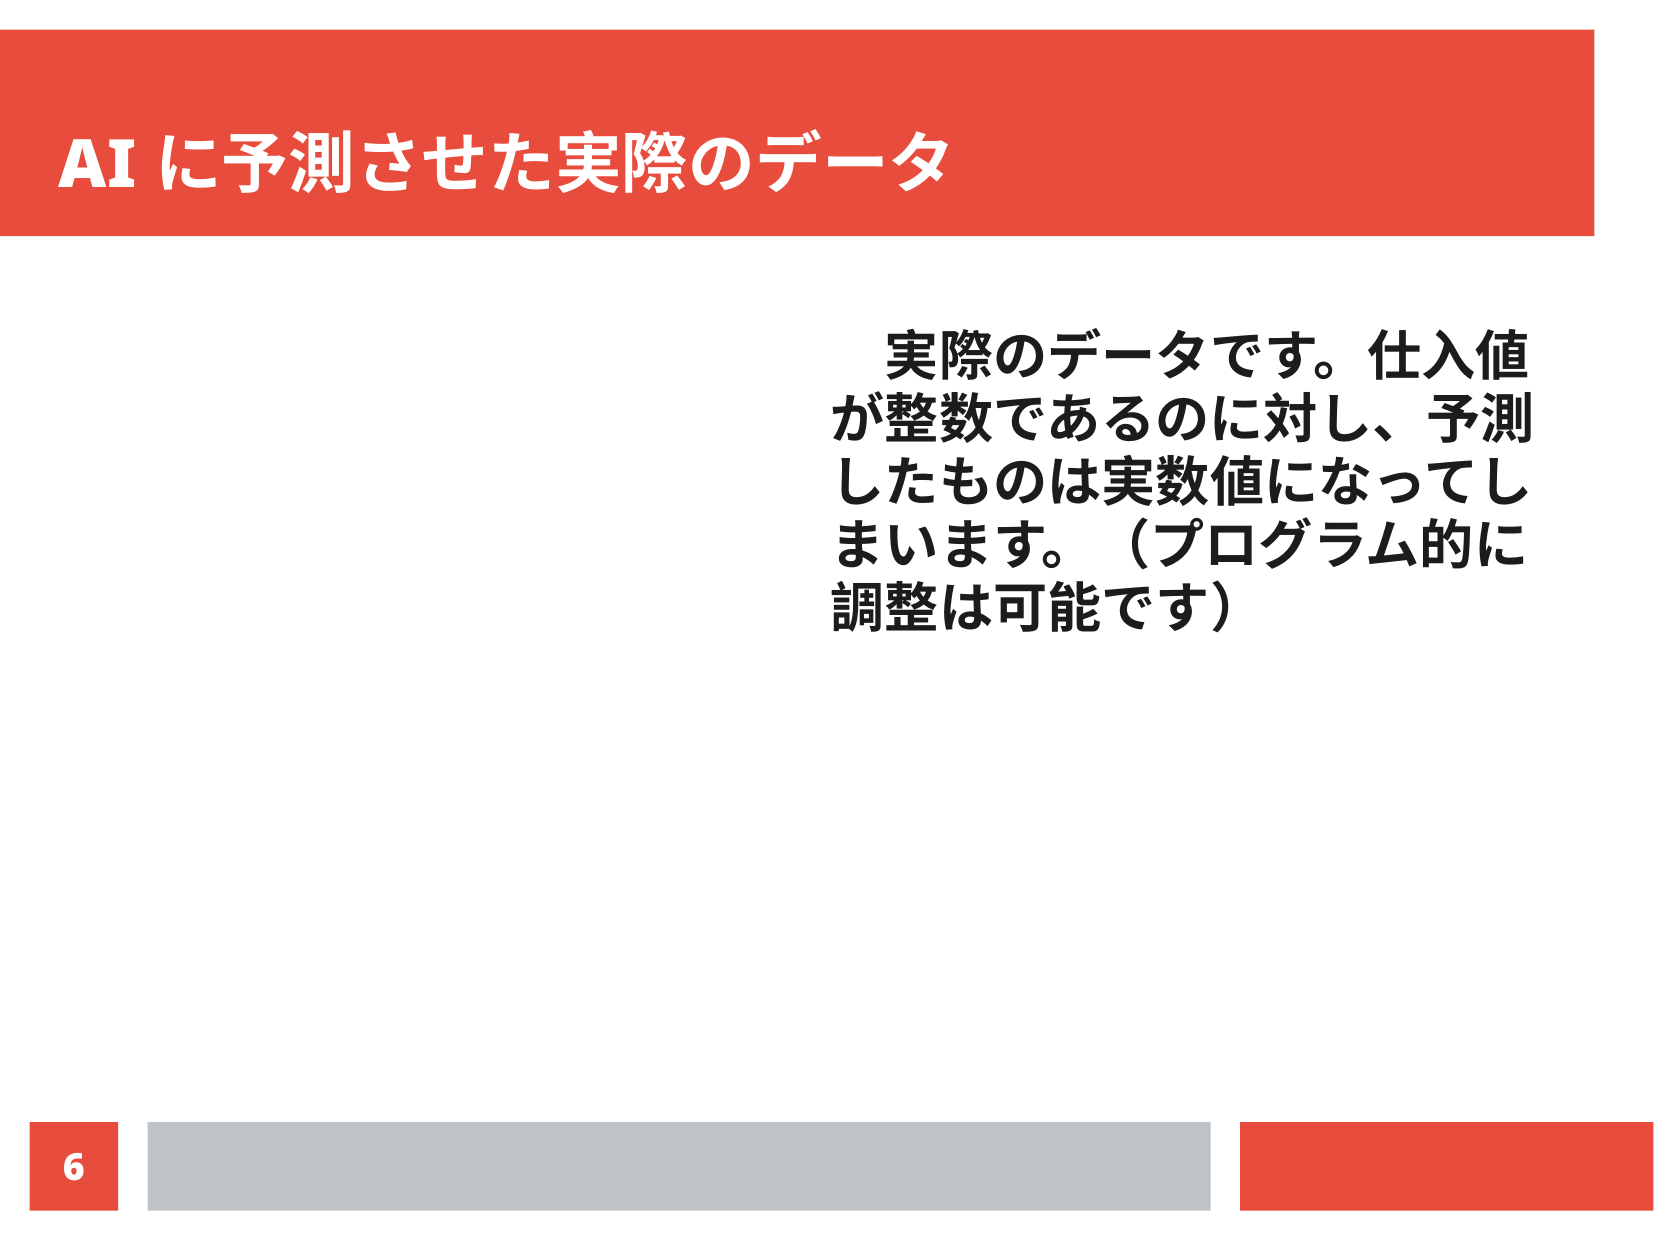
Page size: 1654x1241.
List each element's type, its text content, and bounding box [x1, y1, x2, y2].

list 実際のデータです。仕入値が整数であるのに対し、予測したものは実数値になってしまいます。（プログラム的に調整は可能です） [830, 324, 1566, 1093]
title AIに予測させた実際のデータ [59, 59, 1595, 207]
